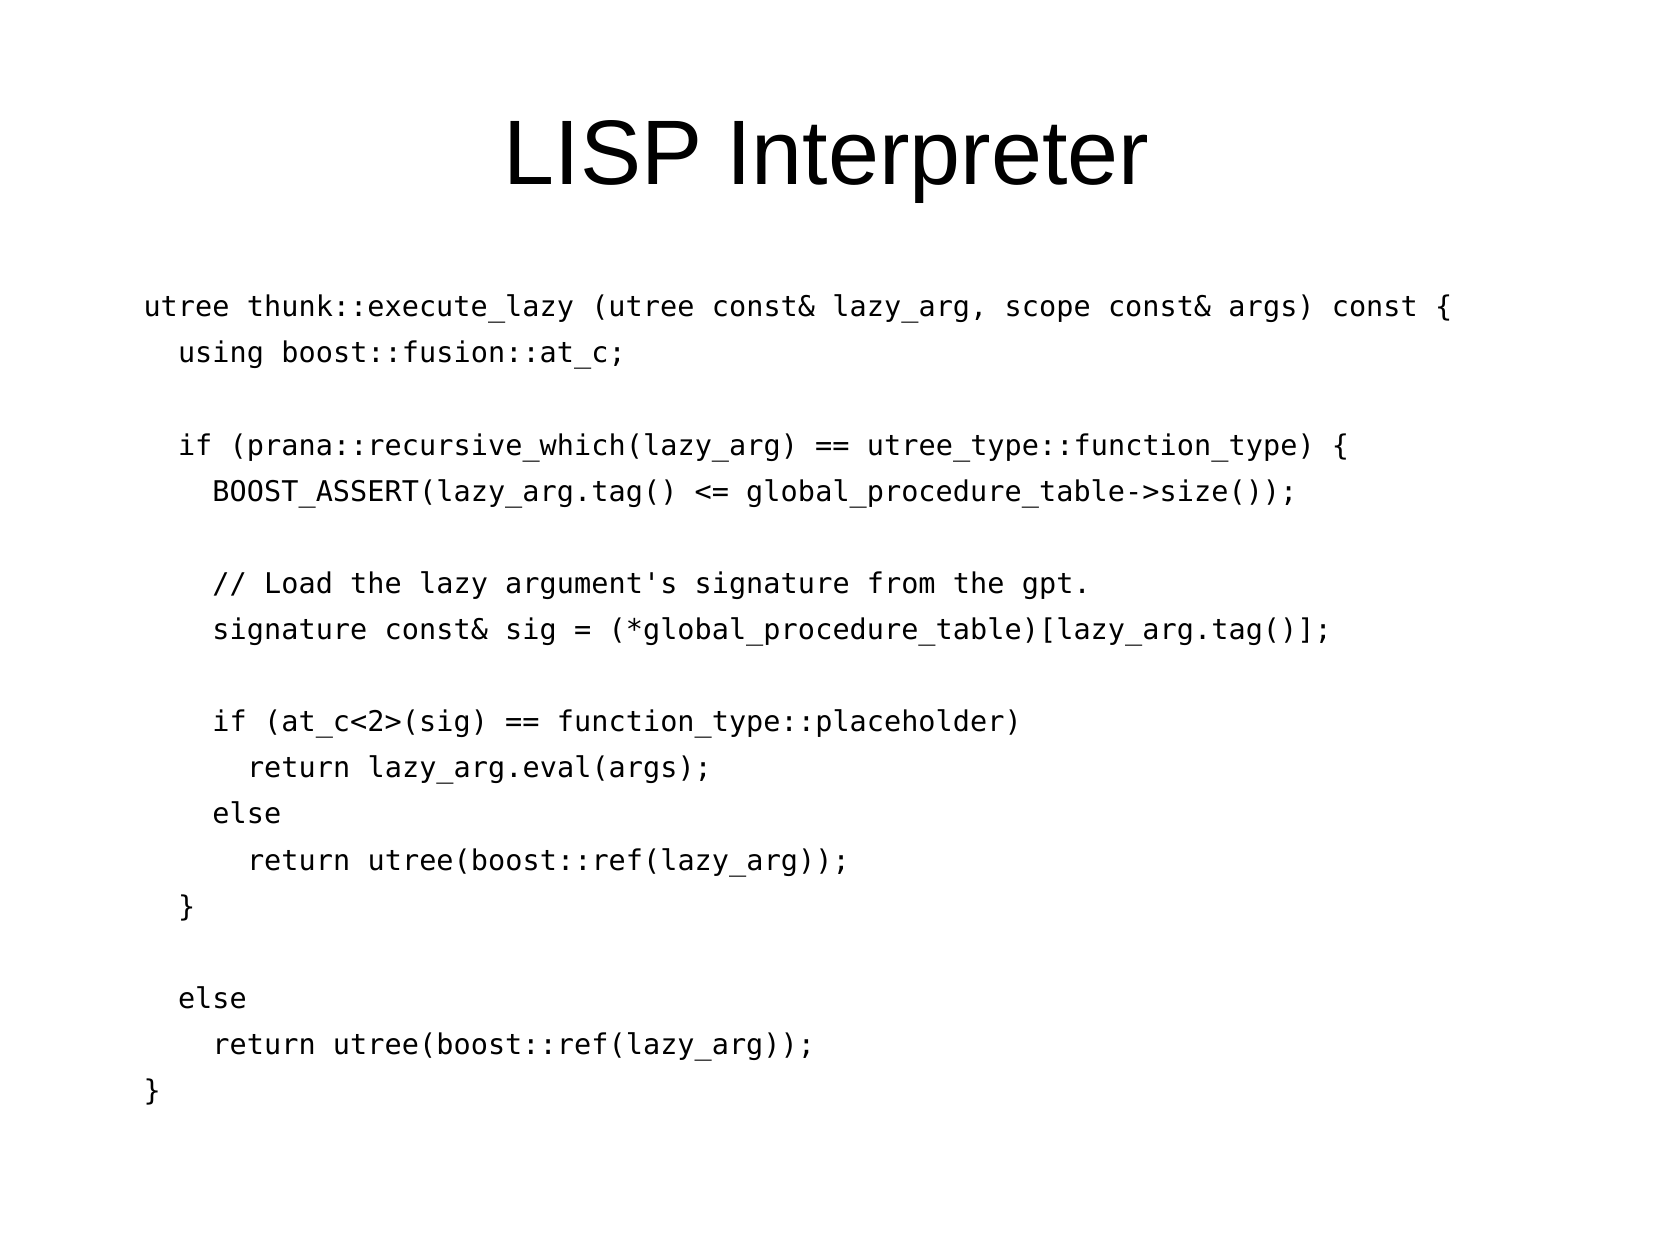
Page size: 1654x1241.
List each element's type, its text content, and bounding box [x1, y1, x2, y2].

list utree thunk::execute_lazy (utree const& lazy_arg, scope const& args) const { using boost::fusion::at_c; if (prana::recursive_which(lazy_arg) == utree_type::function_type) { BOOST_ASSERT(lazy_arg.tag() <= global_procedure_table->size()); // Load the lazy argument's signature from the gpt. signature const& sig = (*global_procedure_table)[lazy_arg.tag()]; if (at_c<2>(sig) == function_type::placeholder) return lazy_arg.eval(args); else return utree(boost::ref(lazy_arg)); } else return utree(boost::ref(lazy_arg)); } [82, 290, 1571, 1109]
title LISP Interpreter [82, 49, 1571, 257]
